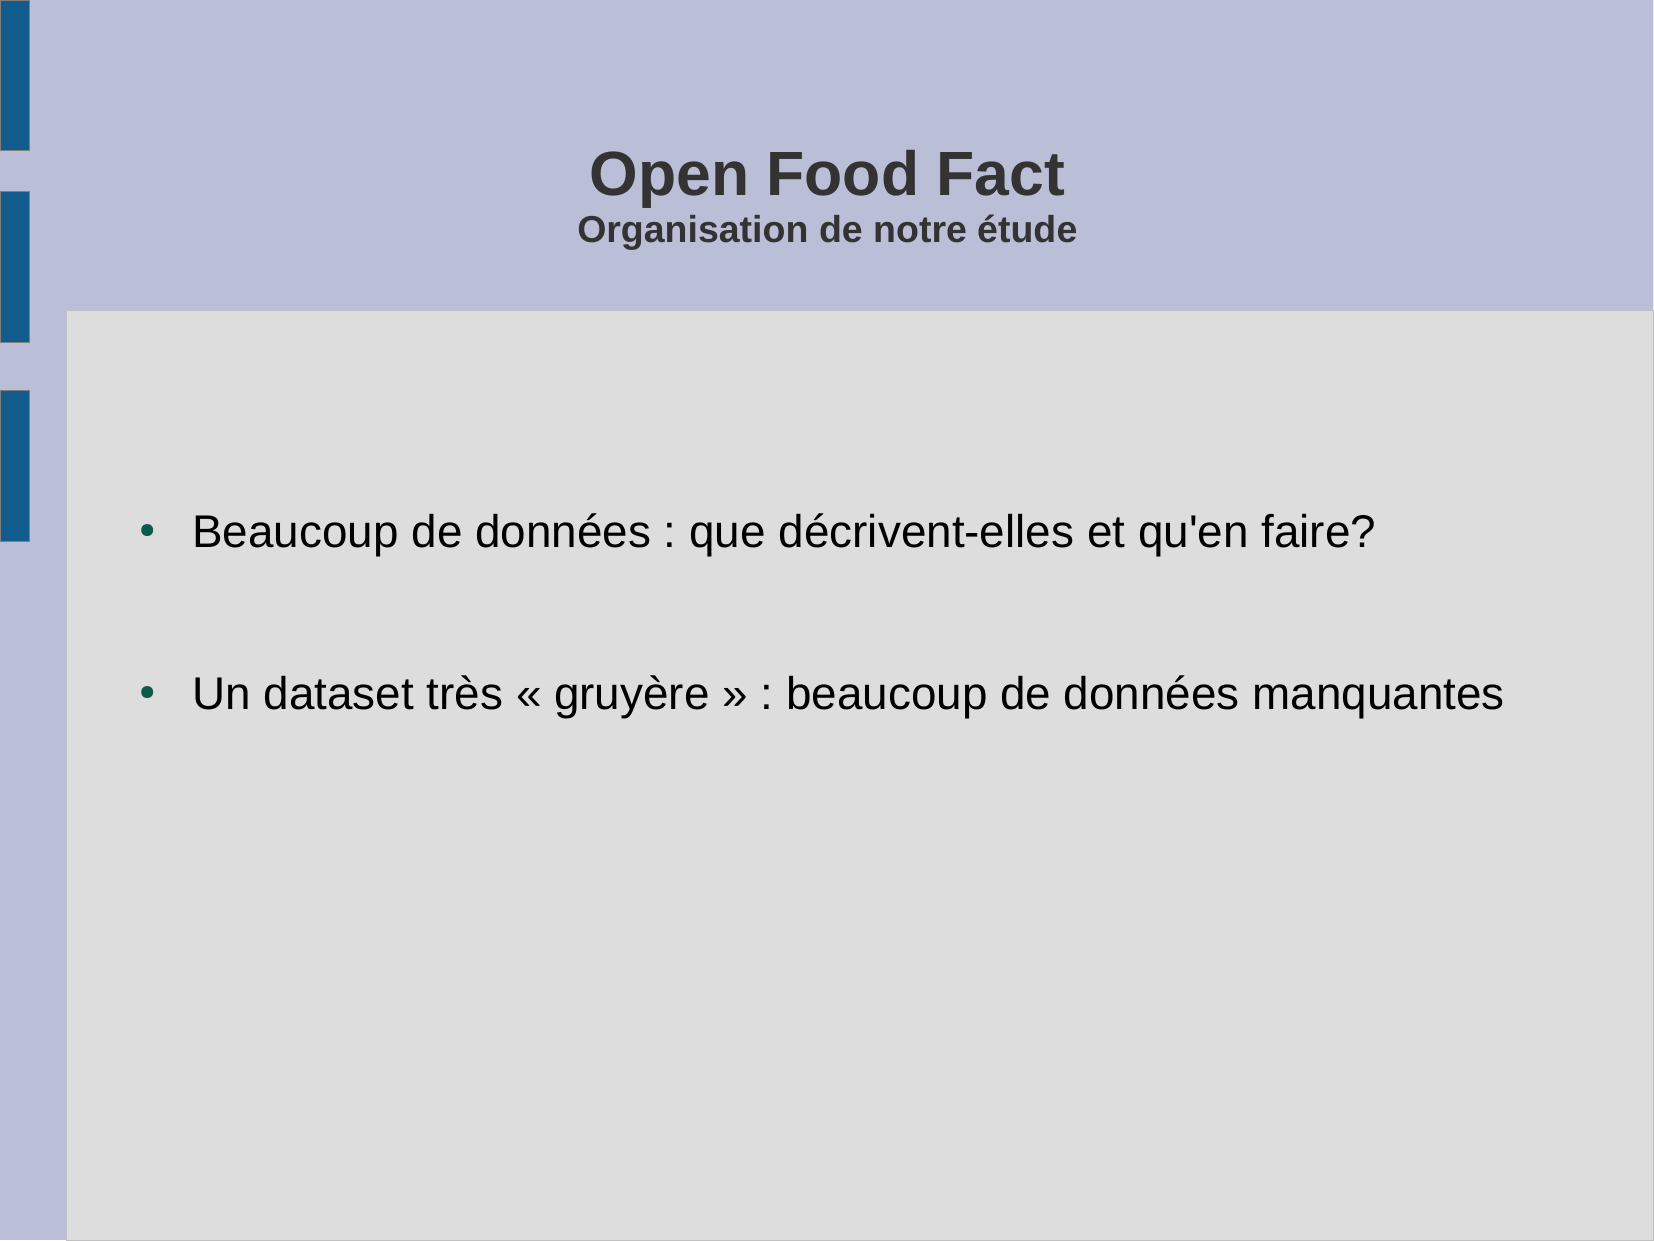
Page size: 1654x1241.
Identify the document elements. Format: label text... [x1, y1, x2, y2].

list Beaucoup de données : que décrivent-elles et qu'en faire? Un dataset très « gruyère » : beaucoup de données manquantes [121, 344, 1534, 1127]
title Open Food Fact Organisation de notre étude [121, 91, 1534, 299]
